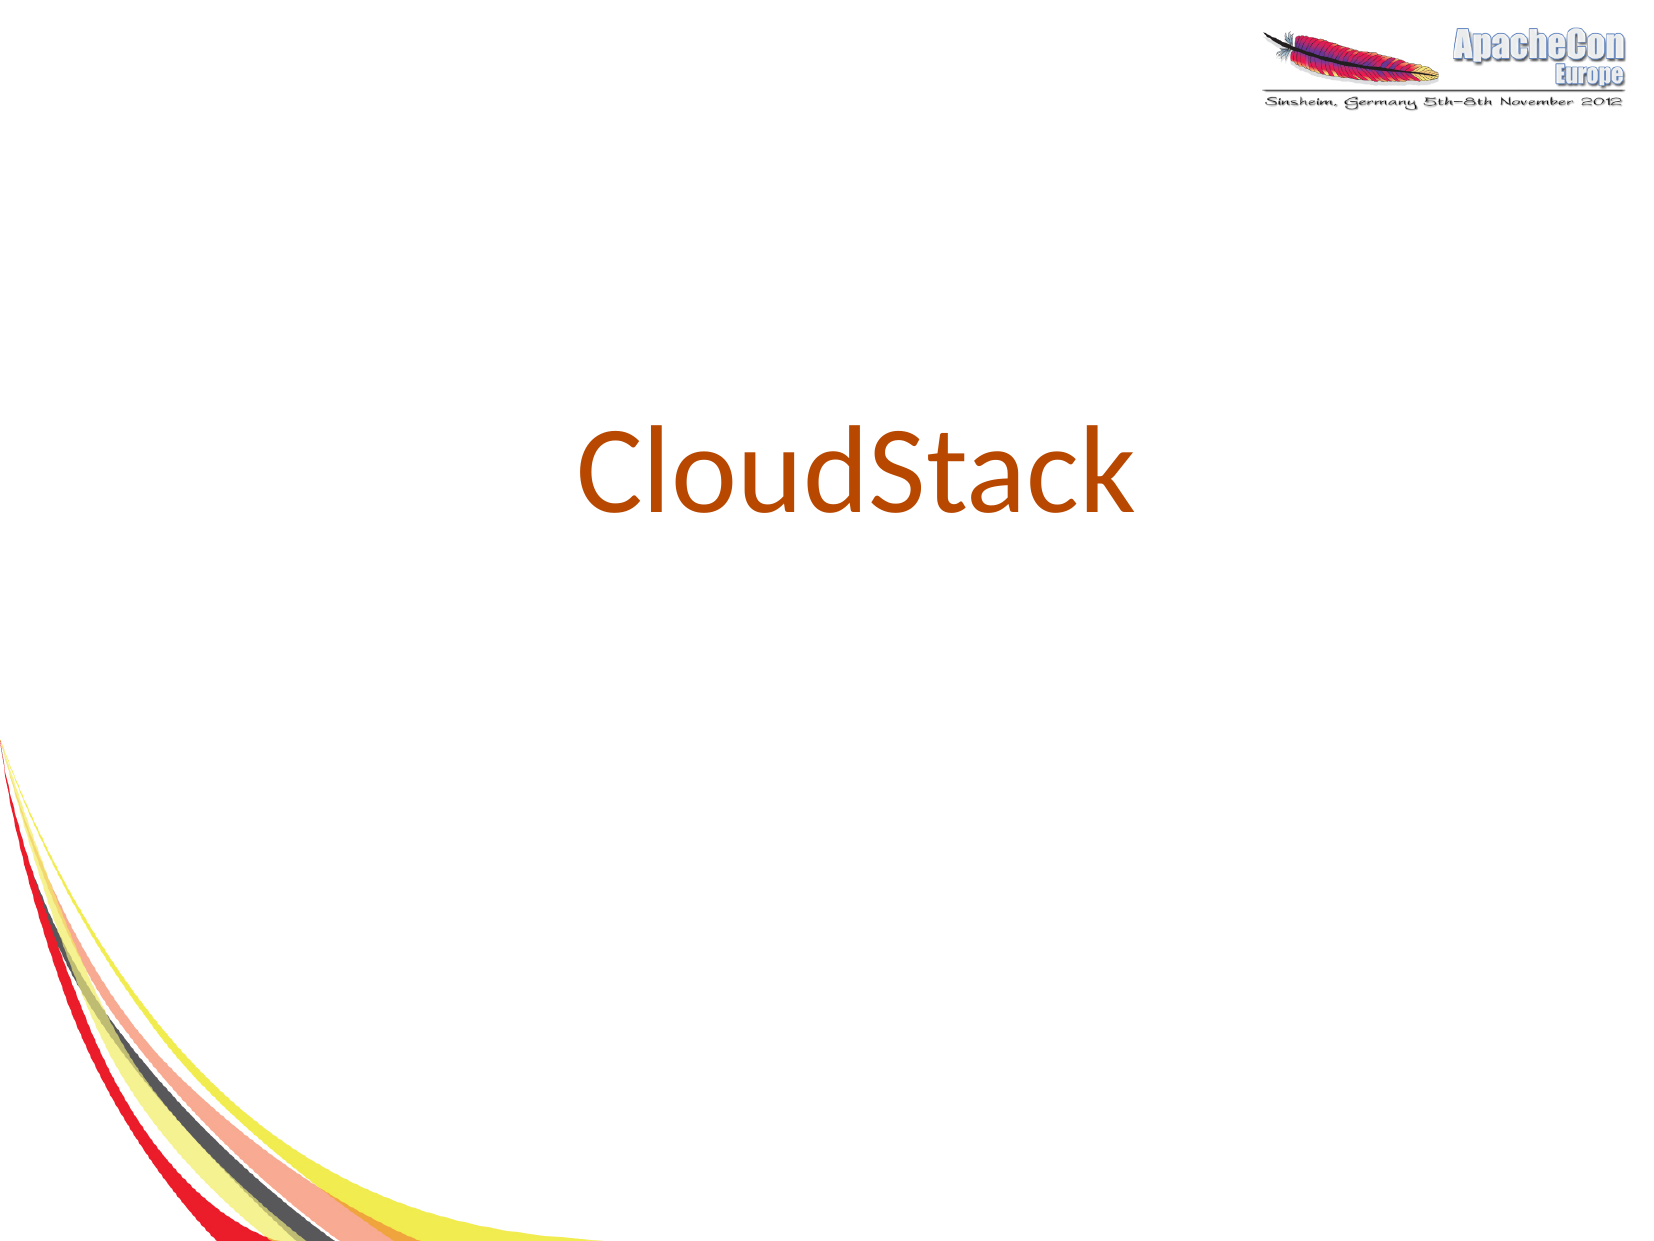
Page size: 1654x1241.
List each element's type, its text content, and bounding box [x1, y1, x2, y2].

picture [0, 0, 1654, 1241]
title CloudStack [177, 391, 1536, 697]
